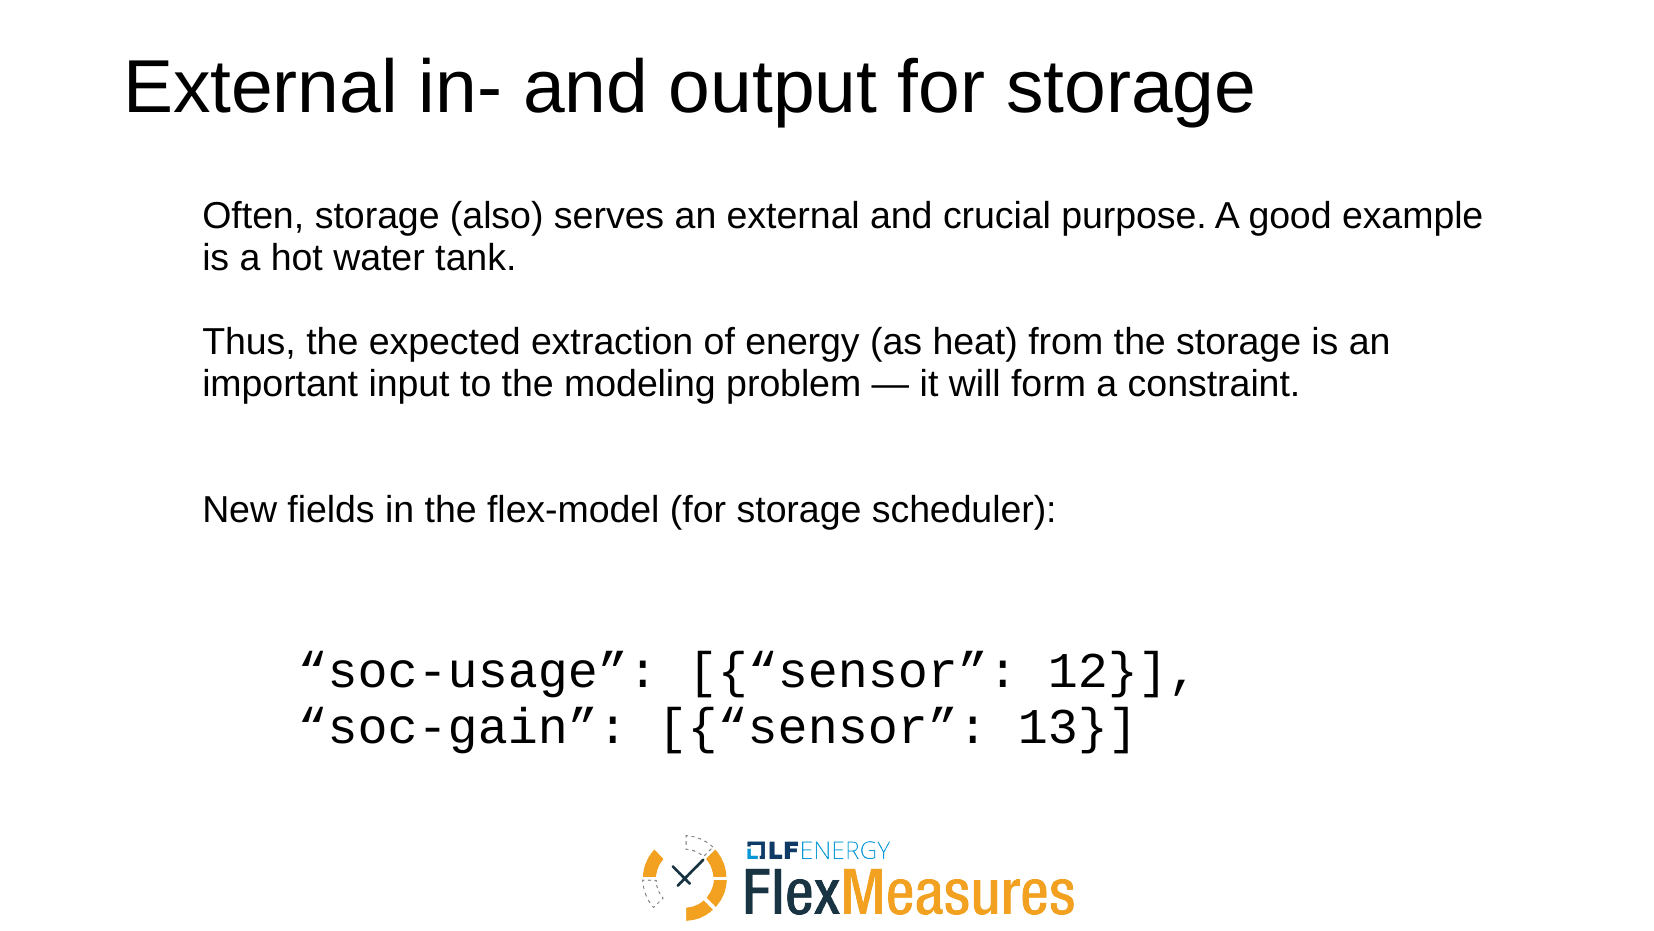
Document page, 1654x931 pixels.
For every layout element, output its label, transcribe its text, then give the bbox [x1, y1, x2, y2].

text_box Often, storage (also) serves an external and crucial purpose. A good example is a hot water tank. Thus, the expected extraction of energy (as heat) from the storage is an important input to the modeling problem ― it will form a constraint. New fields in the flex-model (for storage scheduler): [187, 187, 1501, 539]
text_box “soc-usage”: [{“sensor”: 12}], “soc-gain”: [{“sensor”: 13}] [282, 562, 1576, 767]
text_box External in- and output for storage [37, 37, 1576, 221]
picture [642, 835, 1074, 921]
